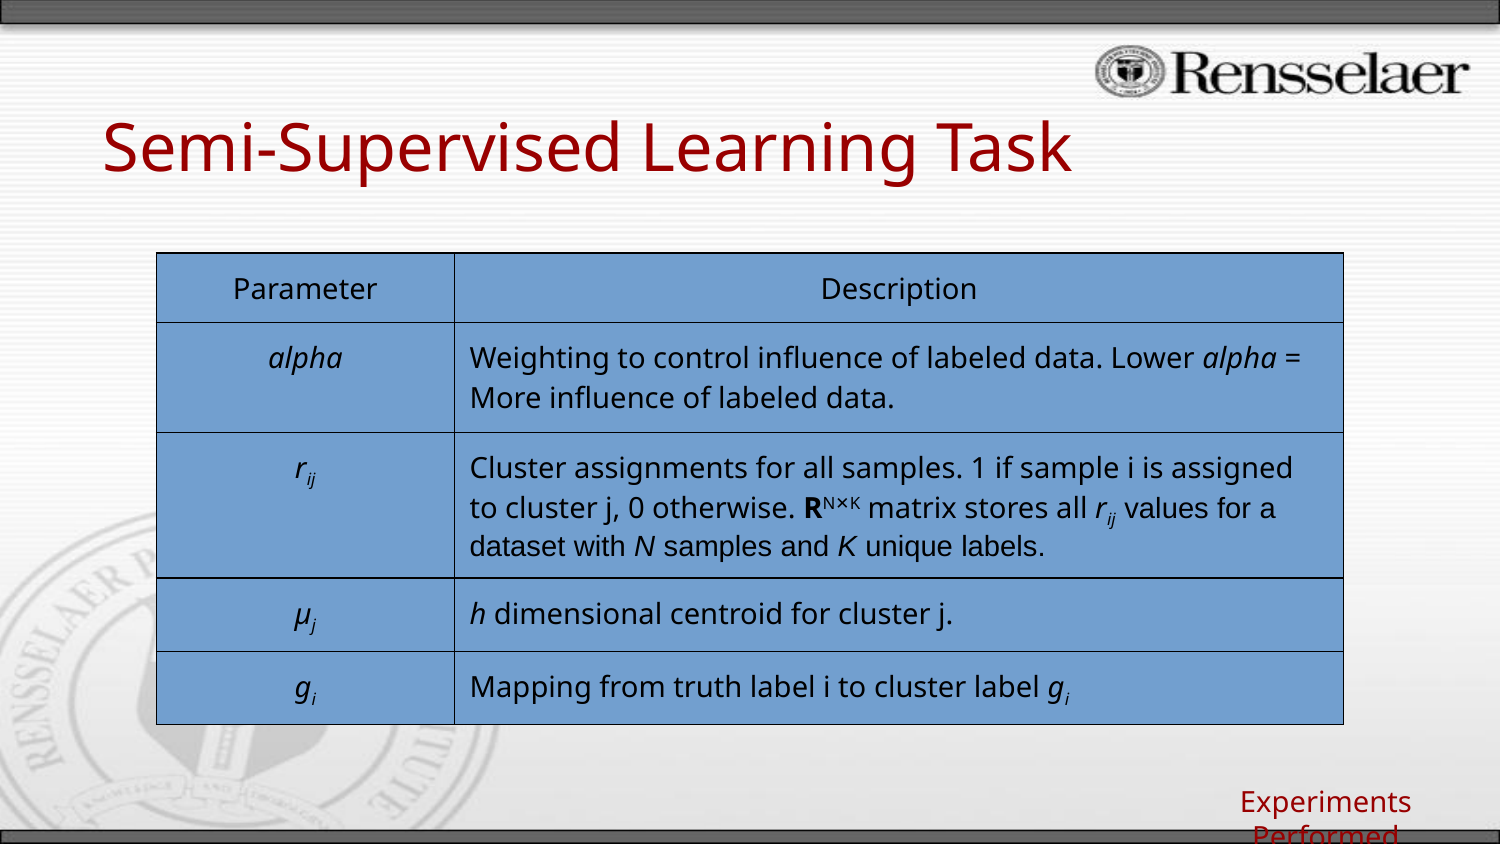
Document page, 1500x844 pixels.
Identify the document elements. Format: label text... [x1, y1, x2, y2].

table_cell h dimensional centroid for cluster j. [455, 579, 1343, 651]
picture [1385, 833, 1394, 844]
table_cell Mapping from truth label i to cluster label gi [455, 652, 1343, 724]
table_cell μj [157, 579, 454, 651]
picture [1312, 833, 1321, 844]
text_box Experiments Performed [1152, 768, 1500, 816]
title Semi-Supervised Learning Task [87, 102, 1413, 186]
picture [0, 0, 1500, 844]
table_cell rij [157, 433, 454, 577]
table_header Description [455, 254, 1343, 322]
table_cell Cluster assignments for all samples. 1 if sample i is assigned to cluster j, 0 otherwise. RN✕K matrix stores all rij values for a dataset with N samples and K unique labels. [455, 433, 1343, 577]
picture [1369, 833, 1377, 838]
table_cell gi [157, 652, 454, 724]
table_header Parameter [157, 254, 454, 322]
picture [1352, 833, 1359, 844]
table_cell alpha [157, 323, 454, 432]
picture [1273, 833, 1281, 838]
picture [1257, 828, 1265, 837]
table_cell Weighting to control influence of labeled data. Lower alpha = More influence of labeled data. [455, 323, 1343, 432]
picture [1342, 833, 1349, 844]
